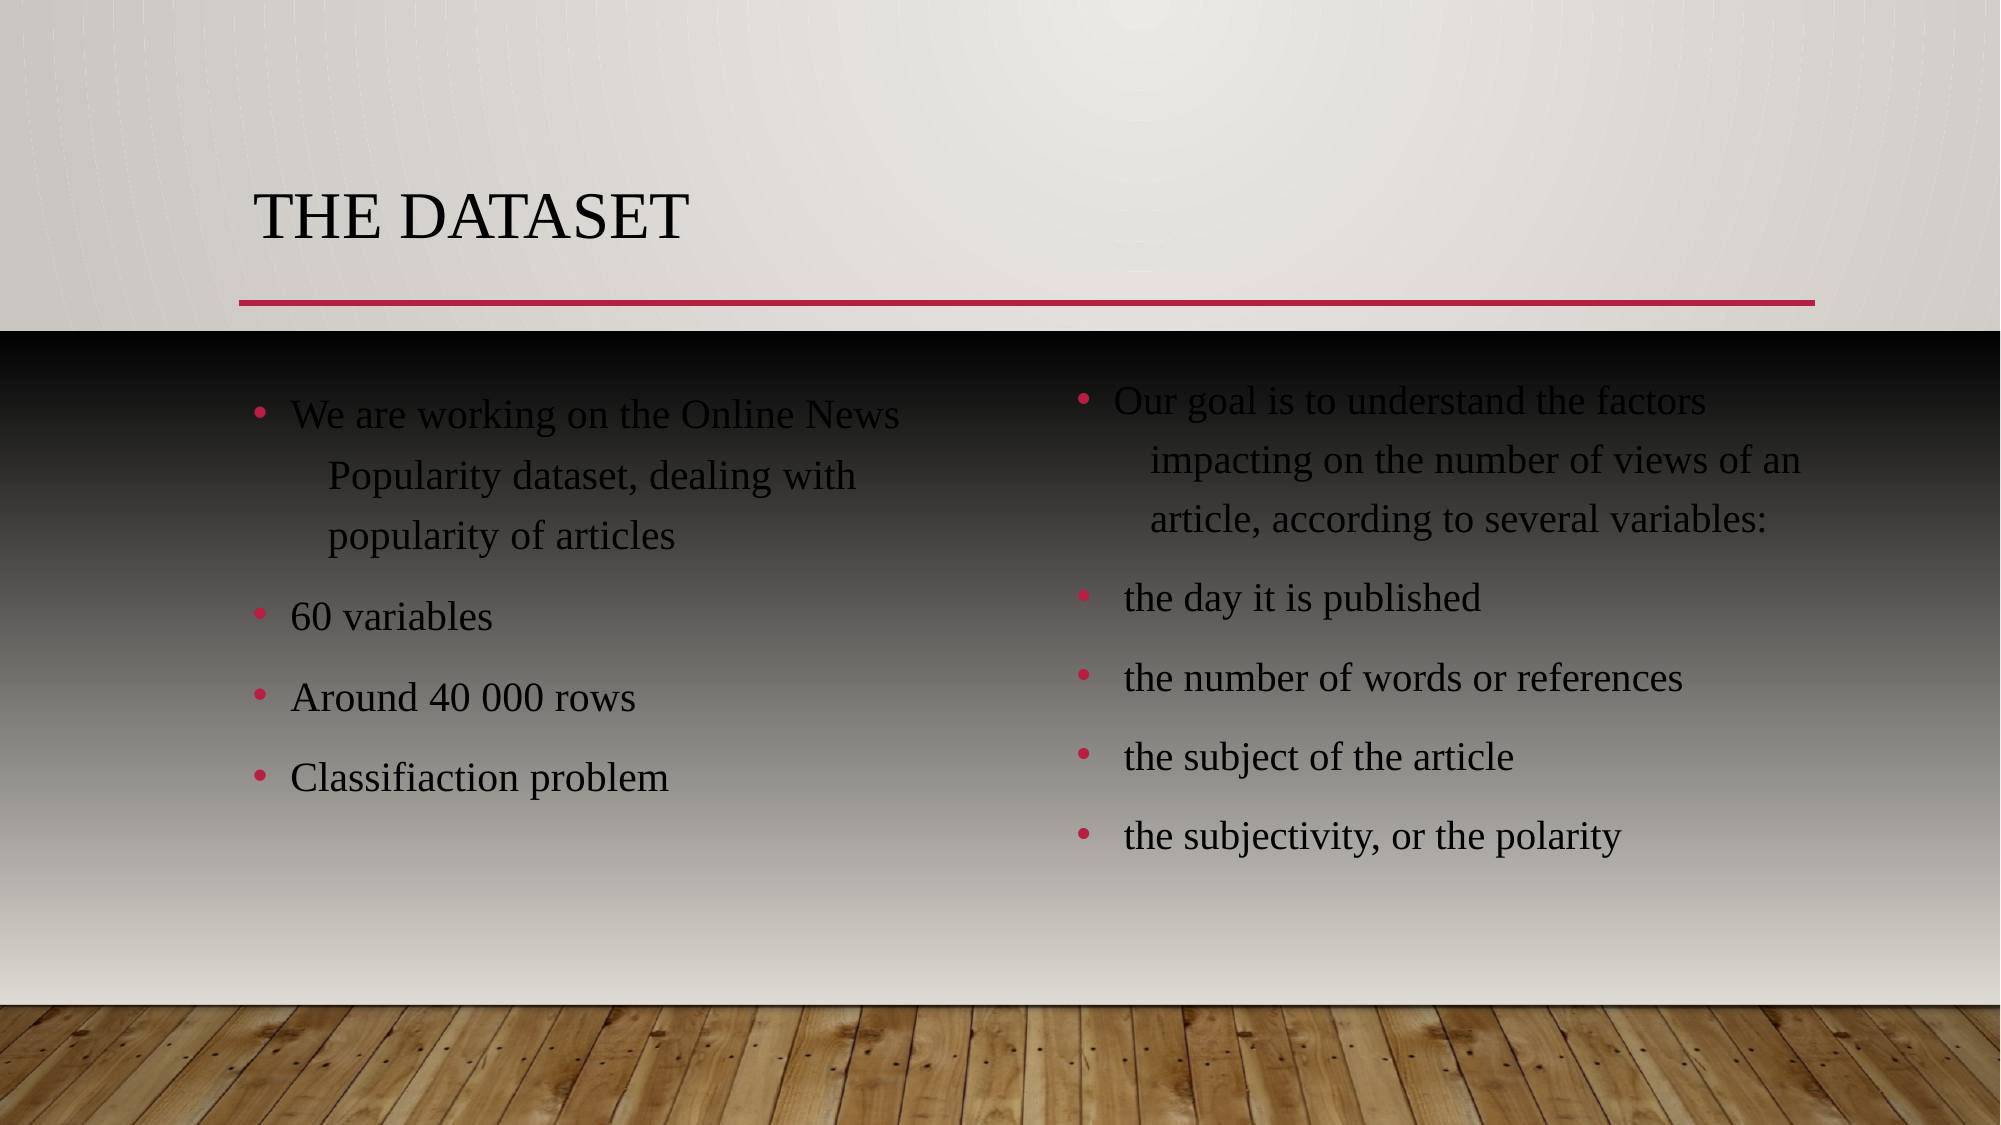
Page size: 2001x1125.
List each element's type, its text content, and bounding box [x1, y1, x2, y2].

title The Dataset [238, 173, 1815, 357]
list Our goal is to understand the factors impacting on the number of views of an article, according to several variables: the day it is published the number of words or references the subject of the article the subjectivity, or the polarity [1061, 356, 1824, 922]
list We are working on the Online News Popularity dataset, dealing with popularity of articles 60 variables Around 40 000 rows Classifiaction problem [237, 369, 1000, 936]
